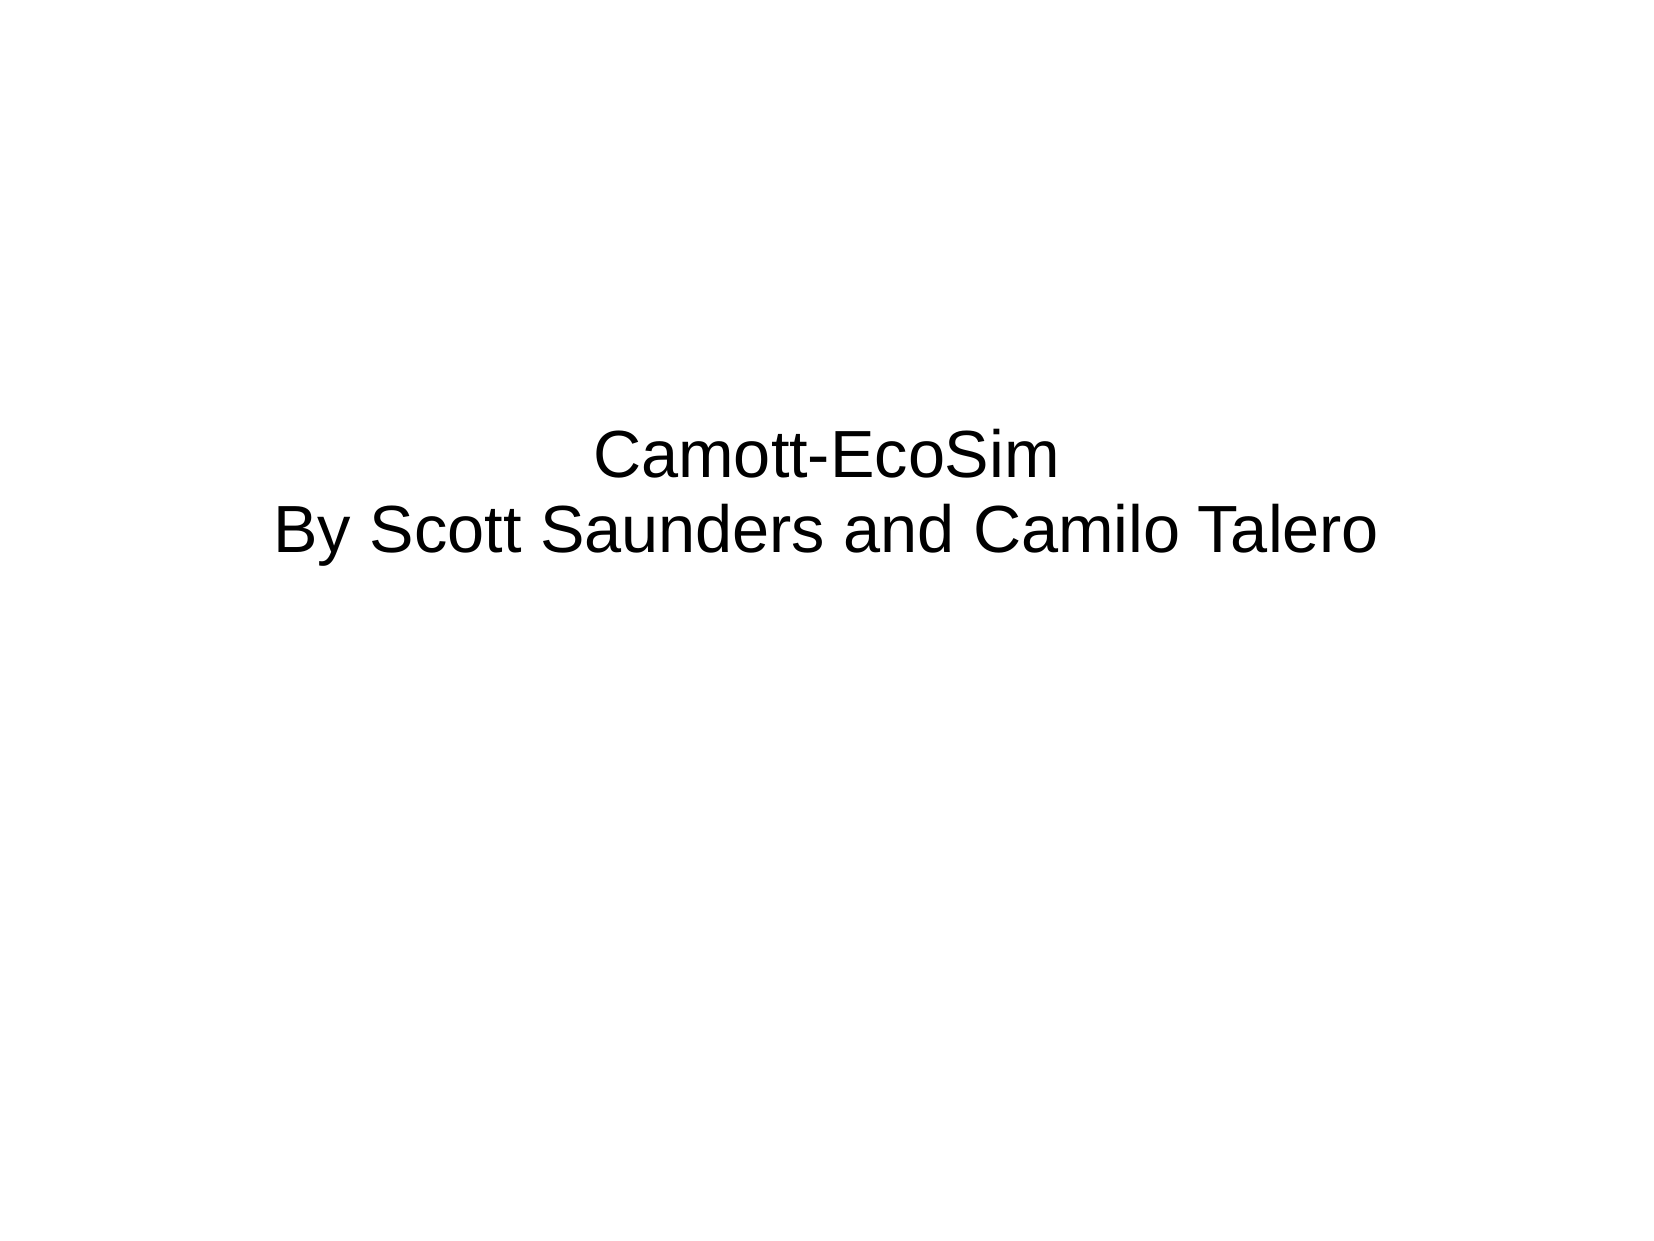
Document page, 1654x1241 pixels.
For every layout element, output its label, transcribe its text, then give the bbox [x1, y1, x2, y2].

subtitle Camott-EcoSim By Scott Saunders and Camilo Talero [82, 49, 1571, 1010]
